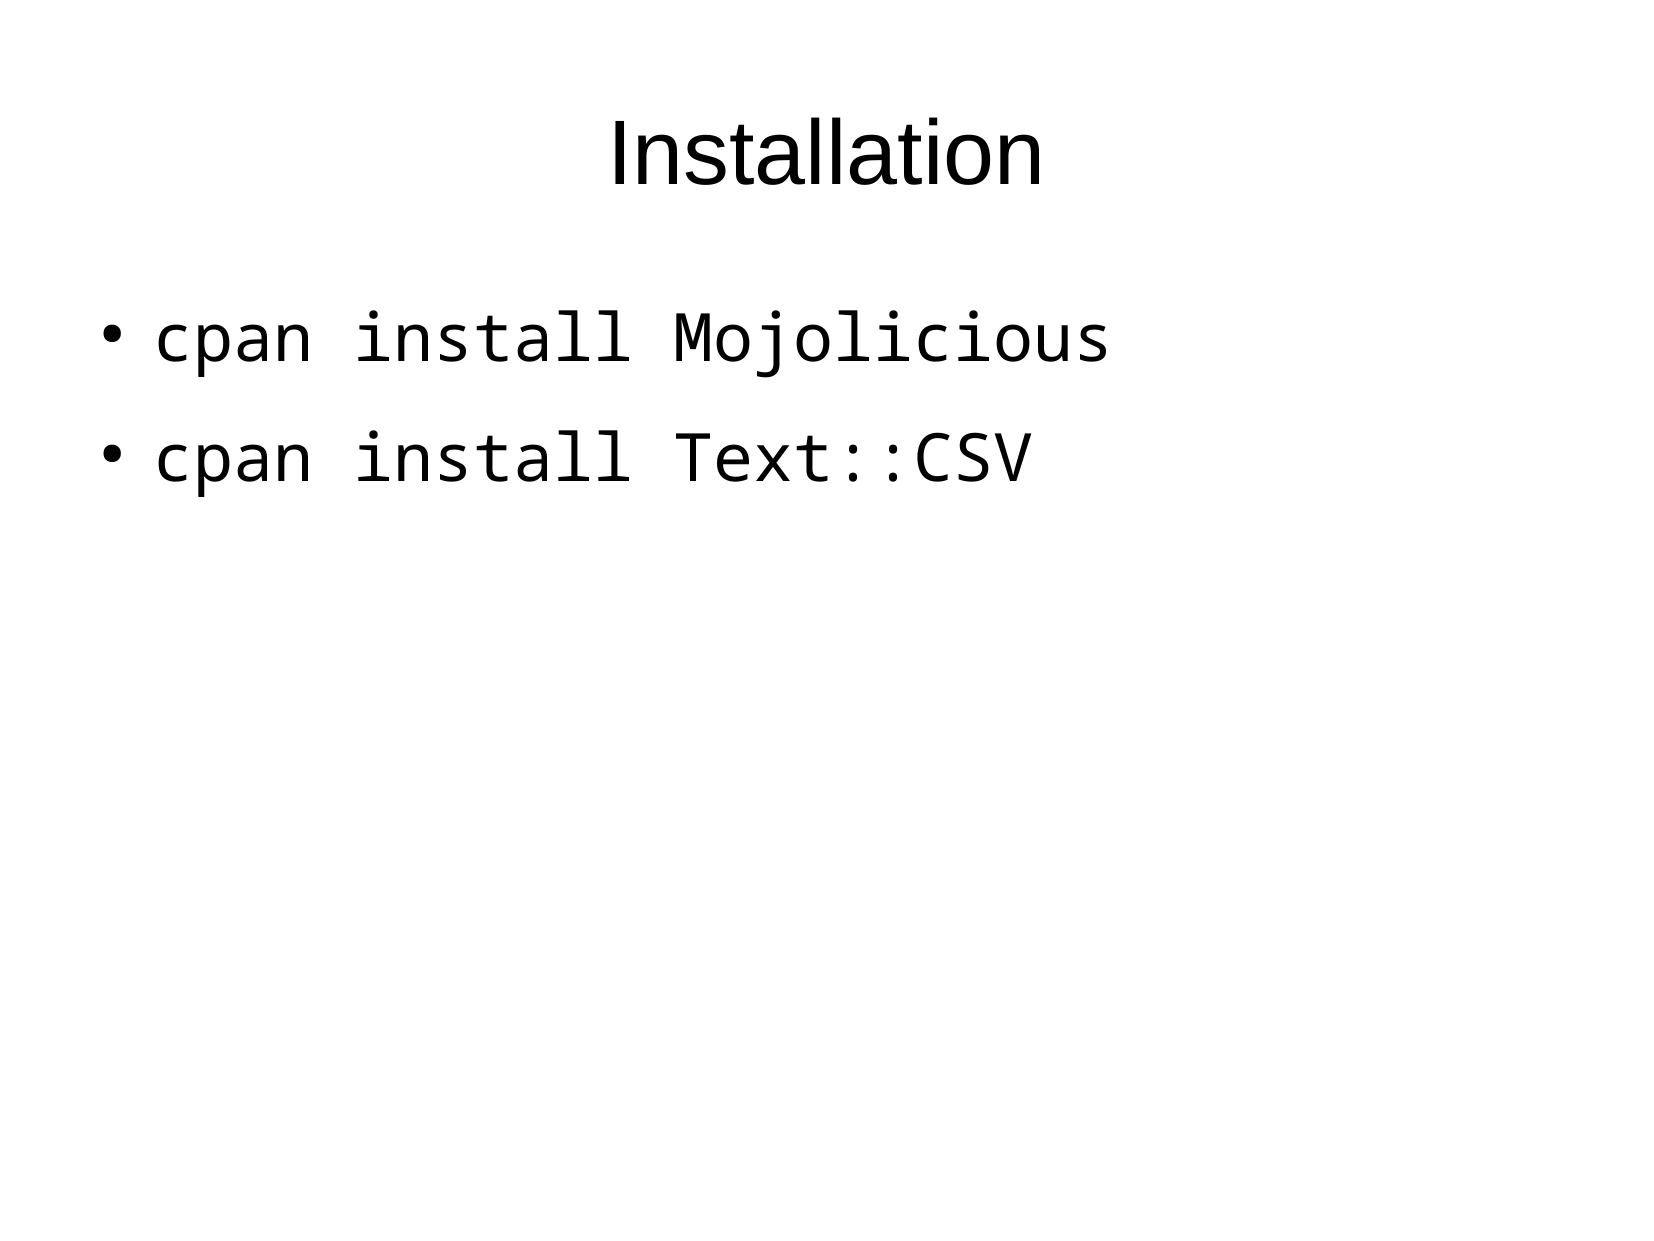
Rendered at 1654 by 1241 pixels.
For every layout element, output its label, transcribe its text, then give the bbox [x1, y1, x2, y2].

list cpan install Mojolicious cpan install Text::CSV [82, 290, 1571, 1010]
title Installation [82, 49, 1571, 257]
